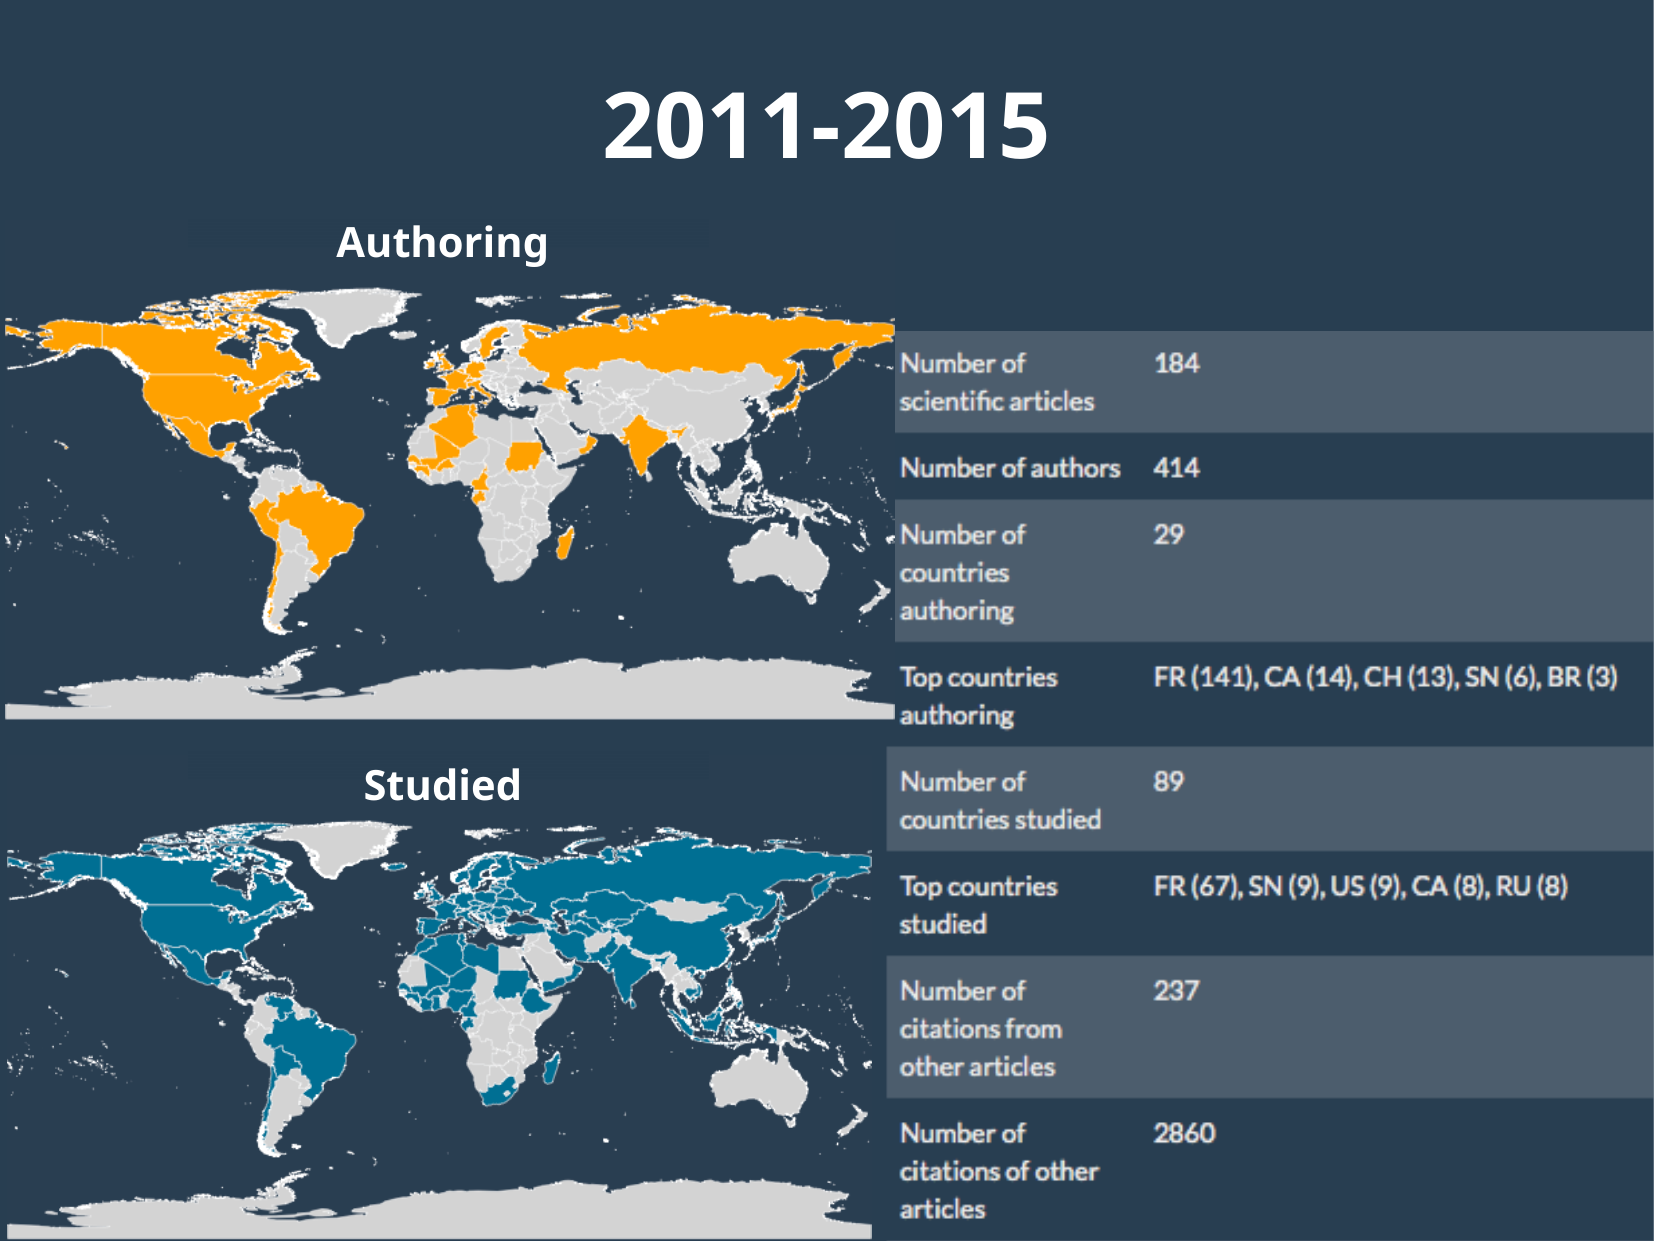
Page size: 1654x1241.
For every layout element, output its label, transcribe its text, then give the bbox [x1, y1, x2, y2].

picture [0, 0, 1654, 1241]
title Studied [283, 747, 603, 822]
title 2011-2015 [82, 19, 1571, 227]
title Authoring [283, 203, 603, 279]
